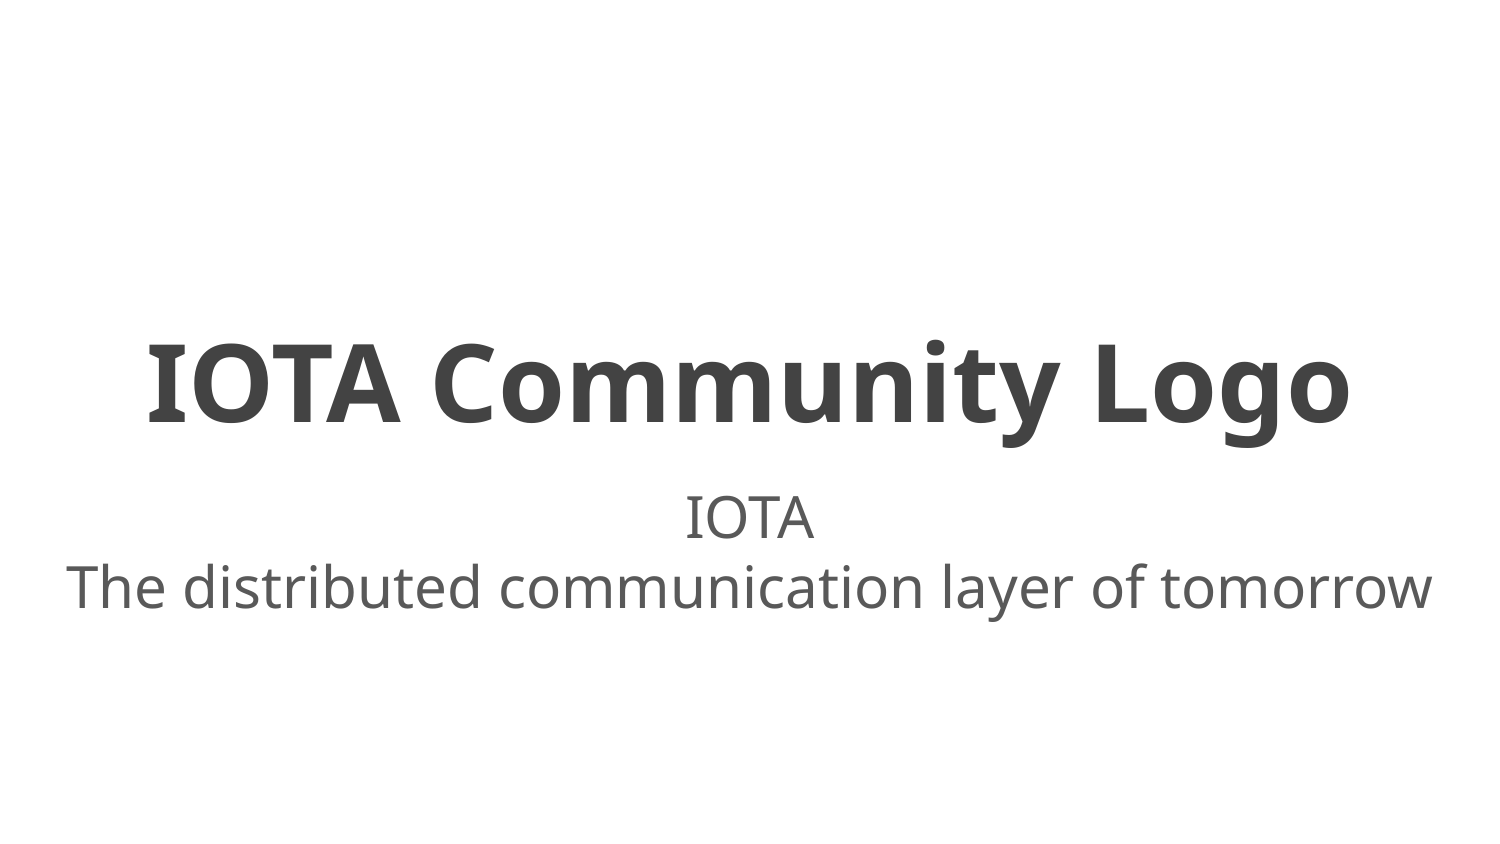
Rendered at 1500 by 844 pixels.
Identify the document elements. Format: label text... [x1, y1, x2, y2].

subtitle IOTA The distributed communication layer of tomorrow [51, 464, 1449, 595]
title IOTA Community Logo [51, 122, 1449, 459]
